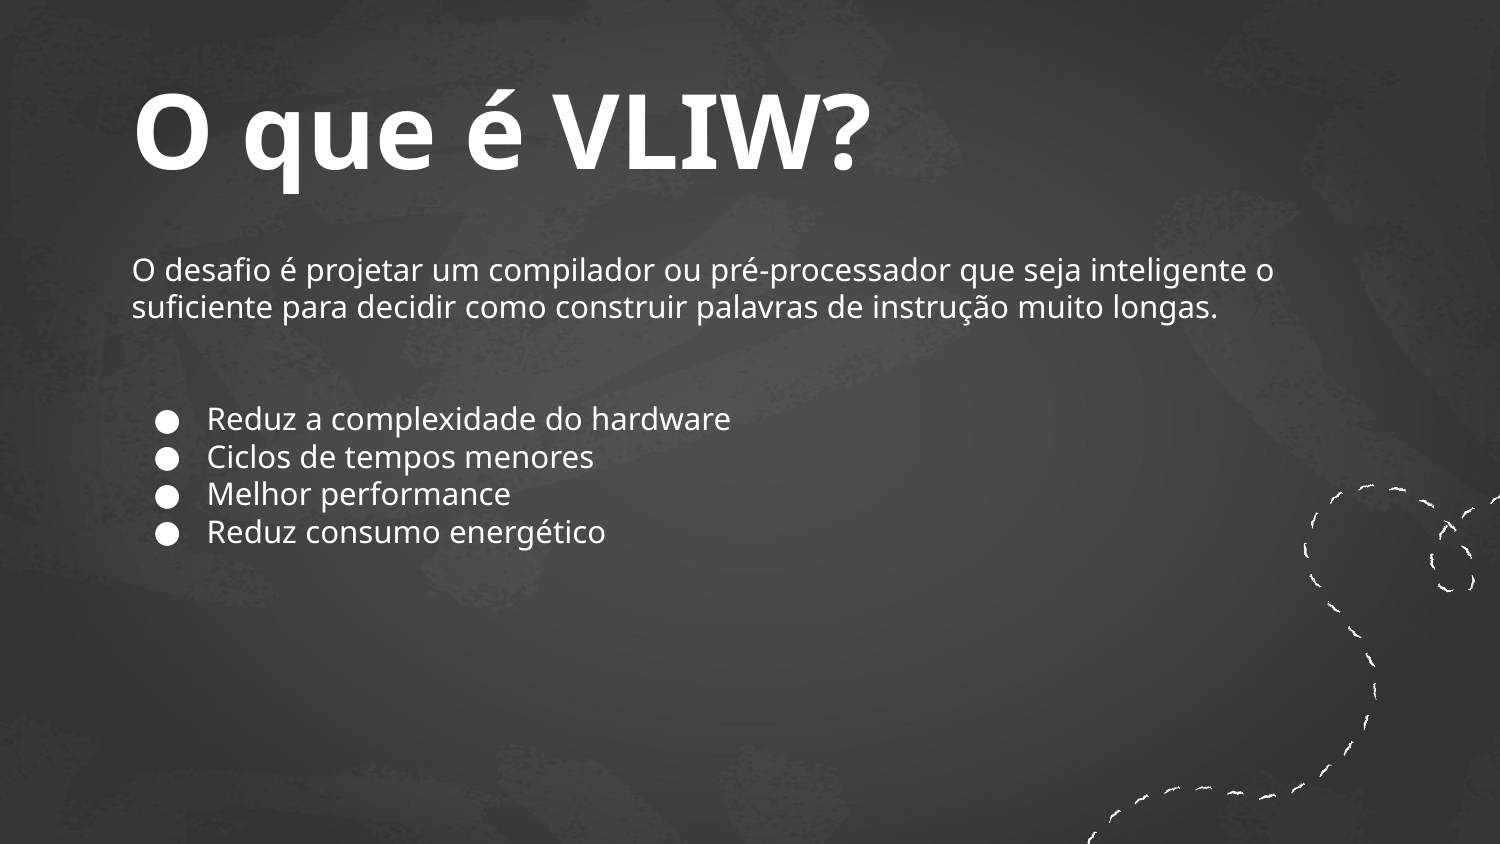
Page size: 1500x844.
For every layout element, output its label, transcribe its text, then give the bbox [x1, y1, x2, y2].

picture [0, 0, 1500, 844]
list O desafio é projetar um compilador ou pré-processador que seja inteligente o suficiente para decidir como construir palavras de instrução muito longas. Reduz a complexidade do hardware Ciclos de tempos menores Melhor performance Reduz consumo energético [116, 234, 1384, 755]
title O que é VLIW? [116, 88, 1384, 167]
